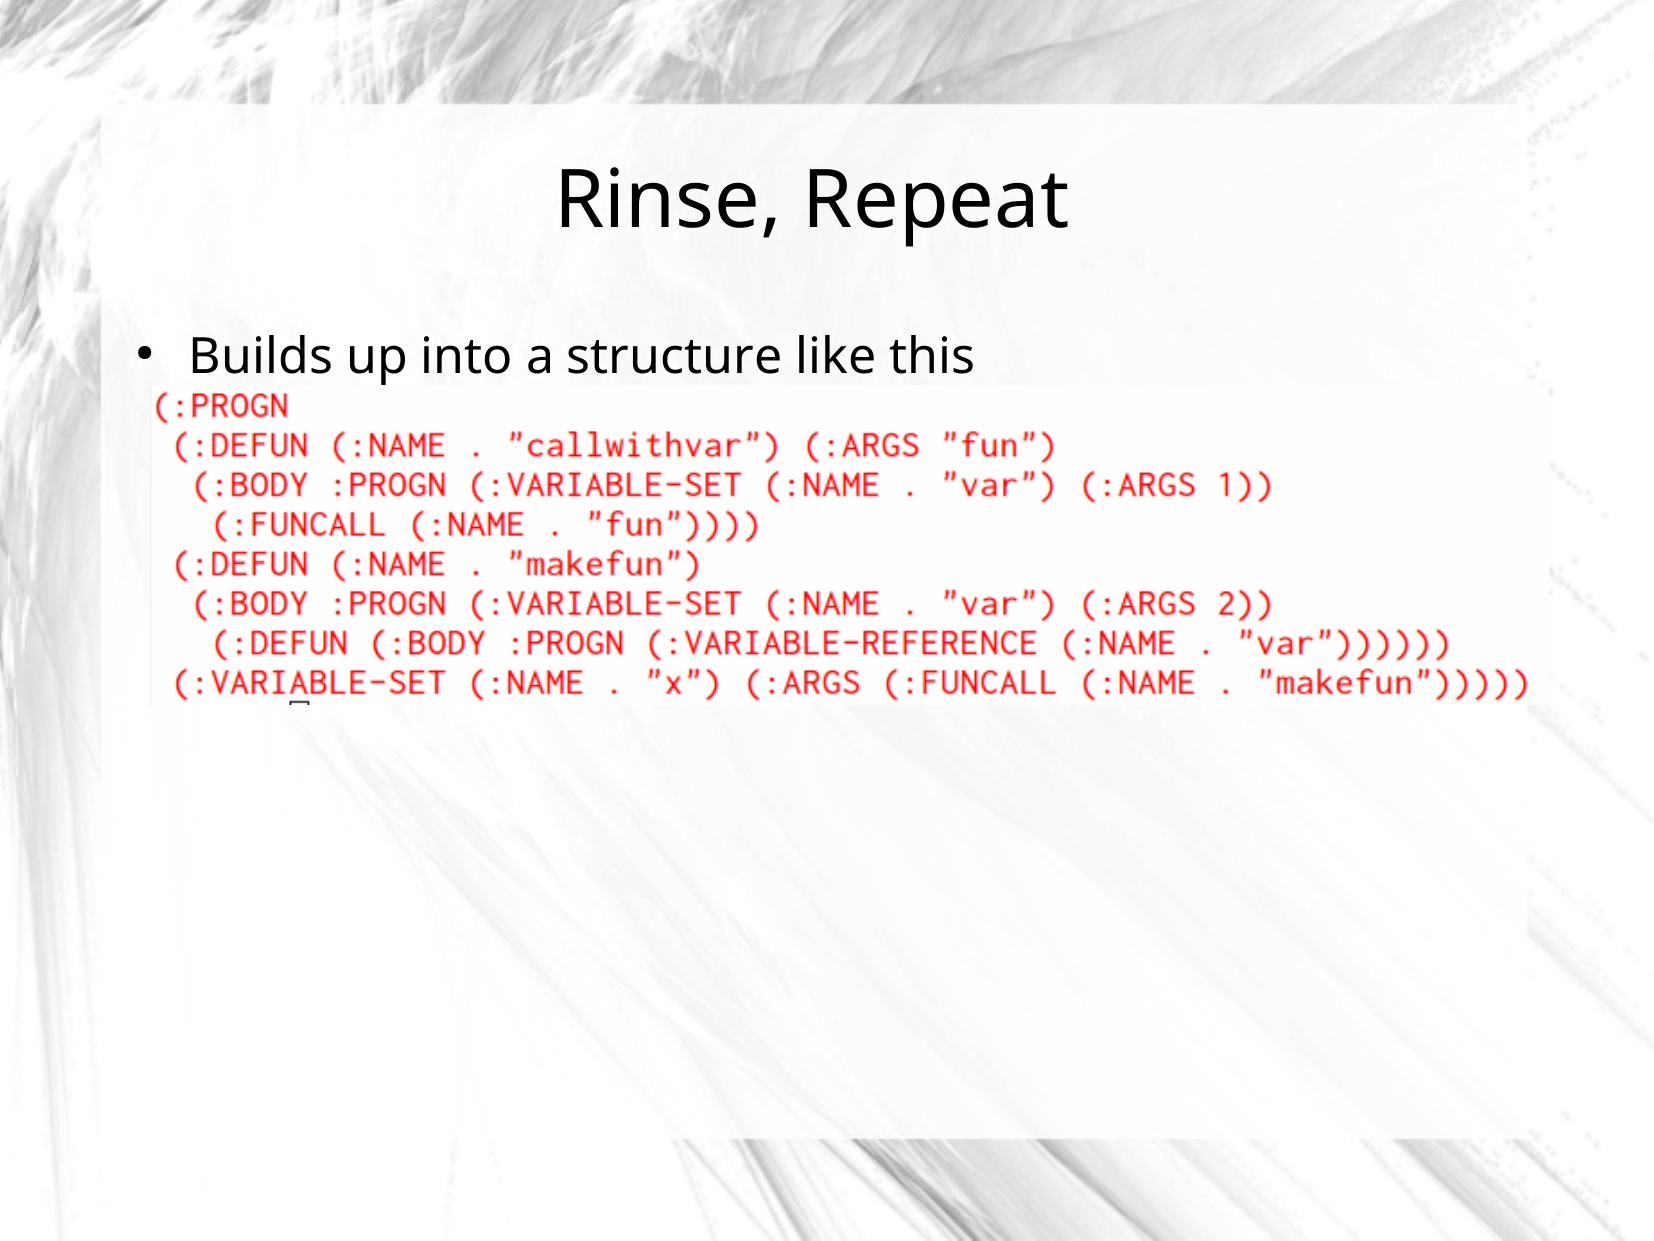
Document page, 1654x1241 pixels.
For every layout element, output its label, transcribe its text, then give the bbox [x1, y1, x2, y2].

list Builds up into a structure like this [118, 319, 1571, 1040]
title Rinse, Repeat [118, 112, 1506, 281]
picture [0, 0, 1654, 1241]
